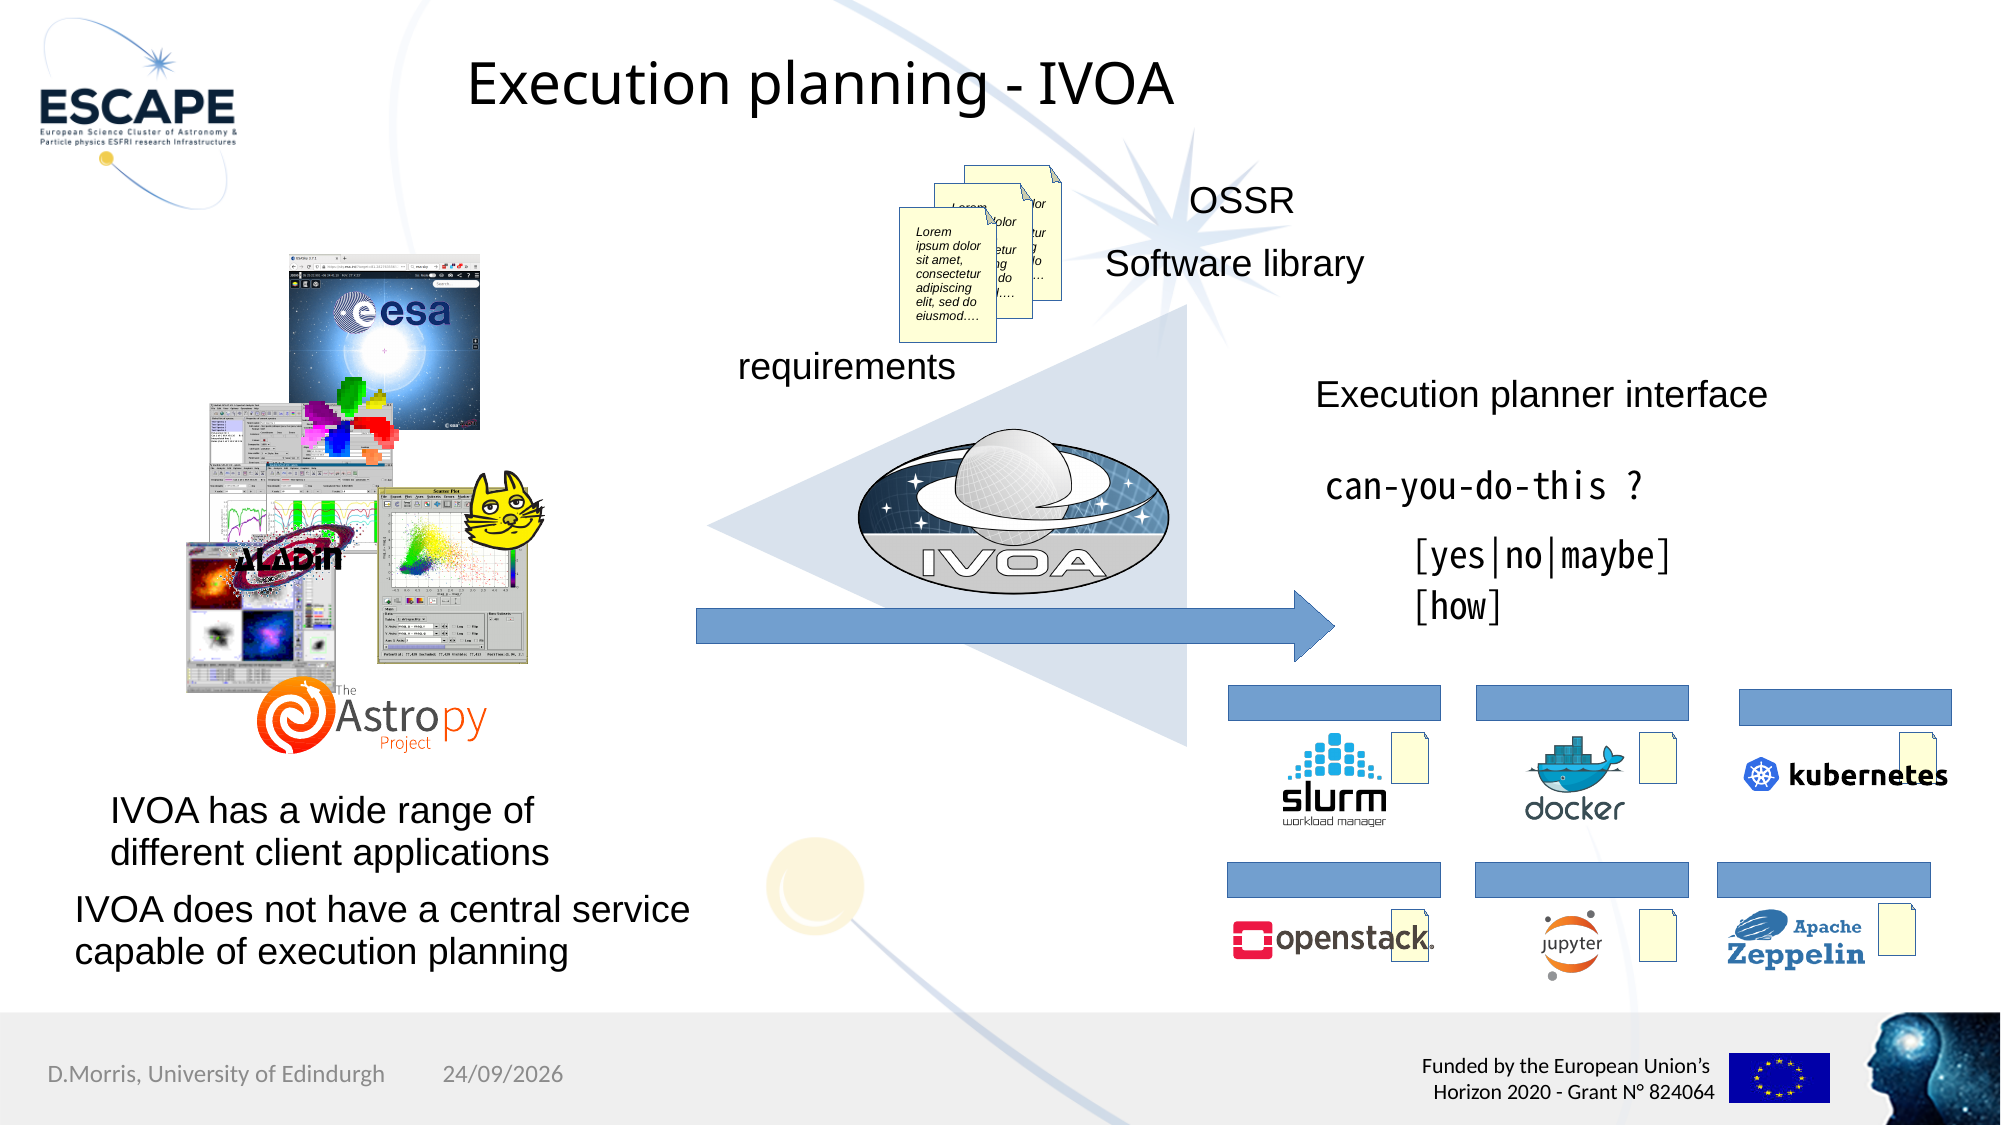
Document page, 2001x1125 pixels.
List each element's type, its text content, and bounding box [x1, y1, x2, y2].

text_box can-you-do-this ? [1311, 448, 1794, 518]
text_box [1391, 732, 1429, 784]
text_box [1391, 955, 1429, 962]
text_box [706, 465, 838, 587]
text_box [1227, 862, 1441, 898]
text_box [yes|no|maybe] [1396, 517, 1690, 588]
slide_number 15/04/2021 [427, 1042, 684, 1103]
text_box [1717, 862, 1931, 898]
text_box IVOA has a wide range of different client applications [95, 782, 565, 881]
text_box [1639, 909, 1677, 962]
text_box [1475, 862, 1689, 898]
text_box [how] [1396, 568, 1681, 638]
text_box [1739, 689, 1952, 726]
footer D.Morris, University of Edindurgh [32, 1042, 414, 1103]
text_box [1476, 685, 1689, 721]
picture [0, 0, 2001, 1125]
text_box requirements [723, 338, 972, 396]
text_box [899, 165, 1058, 343]
text_box [1878, 903, 1916, 956]
text_box [950, 304, 1187, 413]
title Execution planning - IVOA [450, 11, 1647, 150]
text_box OSSR [1170, 172, 1315, 229]
text_box [1639, 732, 1677, 784]
text_box [1899, 732, 1937, 755]
text_box [696, 590, 1335, 747]
text_box [999, 308, 1033, 319]
text_box [1391, 909, 1429, 925]
text_box Software library [1089, 235, 1380, 293]
text_box [1228, 685, 1441, 721]
text_box Execution planner interface [1300, 366, 1784, 423]
text_box Lorem ipsum dolor sit amet, consectetur adipiscing elit, sed do eiusmod…. [901, 217, 999, 331]
text_box [1035, 290, 1062, 301]
text_box Lorem ipsum dolor sit amet, consectetur adipiscing elit, sed do eiusmod…. [936, 194, 1035, 308]
text_box Lorem ipsum dolor sit amet, consectetur adipiscing elit, sed do eiusmod…. [966, 176, 1064, 290]
text_box IVOA does not have a central service capable of execution planning [59, 881, 706, 980]
